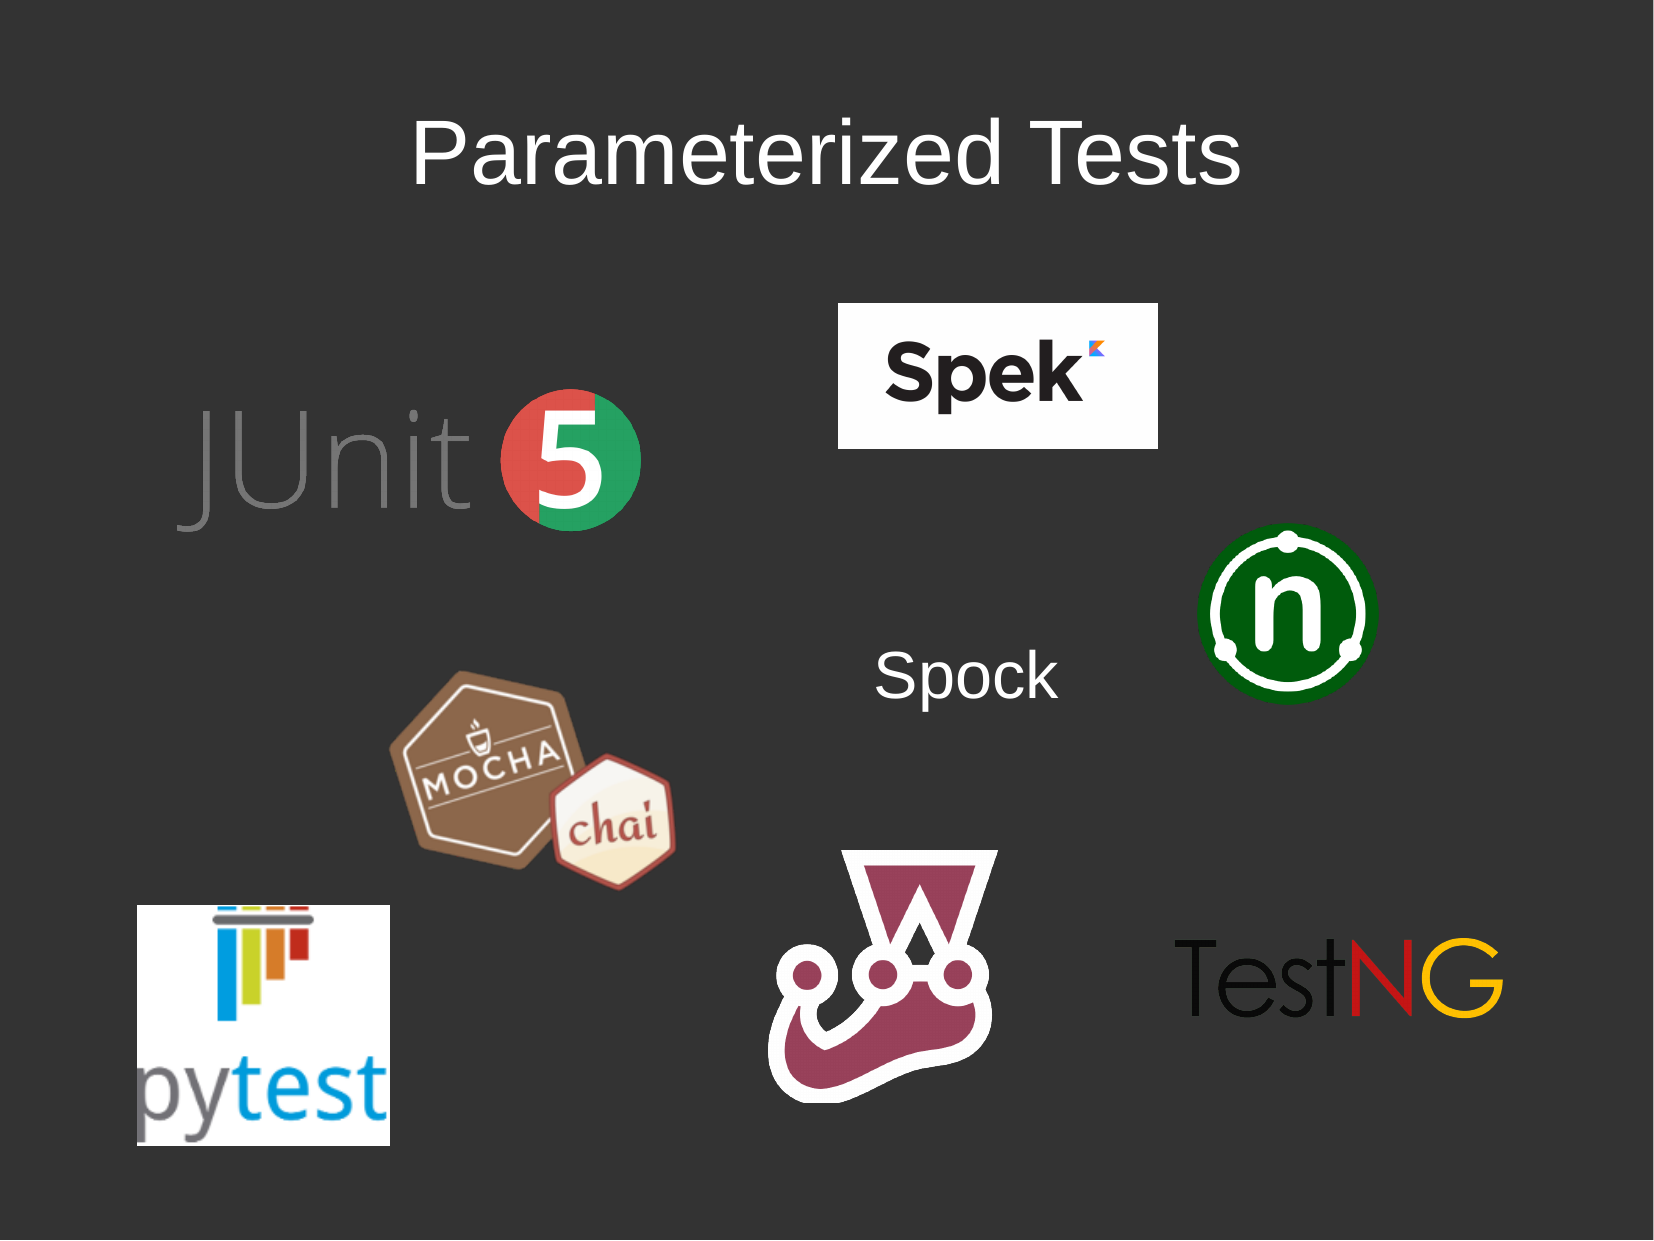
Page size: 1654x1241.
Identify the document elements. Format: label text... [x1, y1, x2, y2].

picture [1149, 873, 1524, 1085]
picture [755, 850, 1008, 1103]
picture [1193, 519, 1382, 708]
title Parameterized Tests [82, 49, 1571, 257]
picture [137, 905, 390, 1146]
picture [838, 303, 1158, 449]
text_box Spock [859, 630, 1075, 721]
picture [177, 389, 641, 532]
picture [366, 661, 743, 896]
